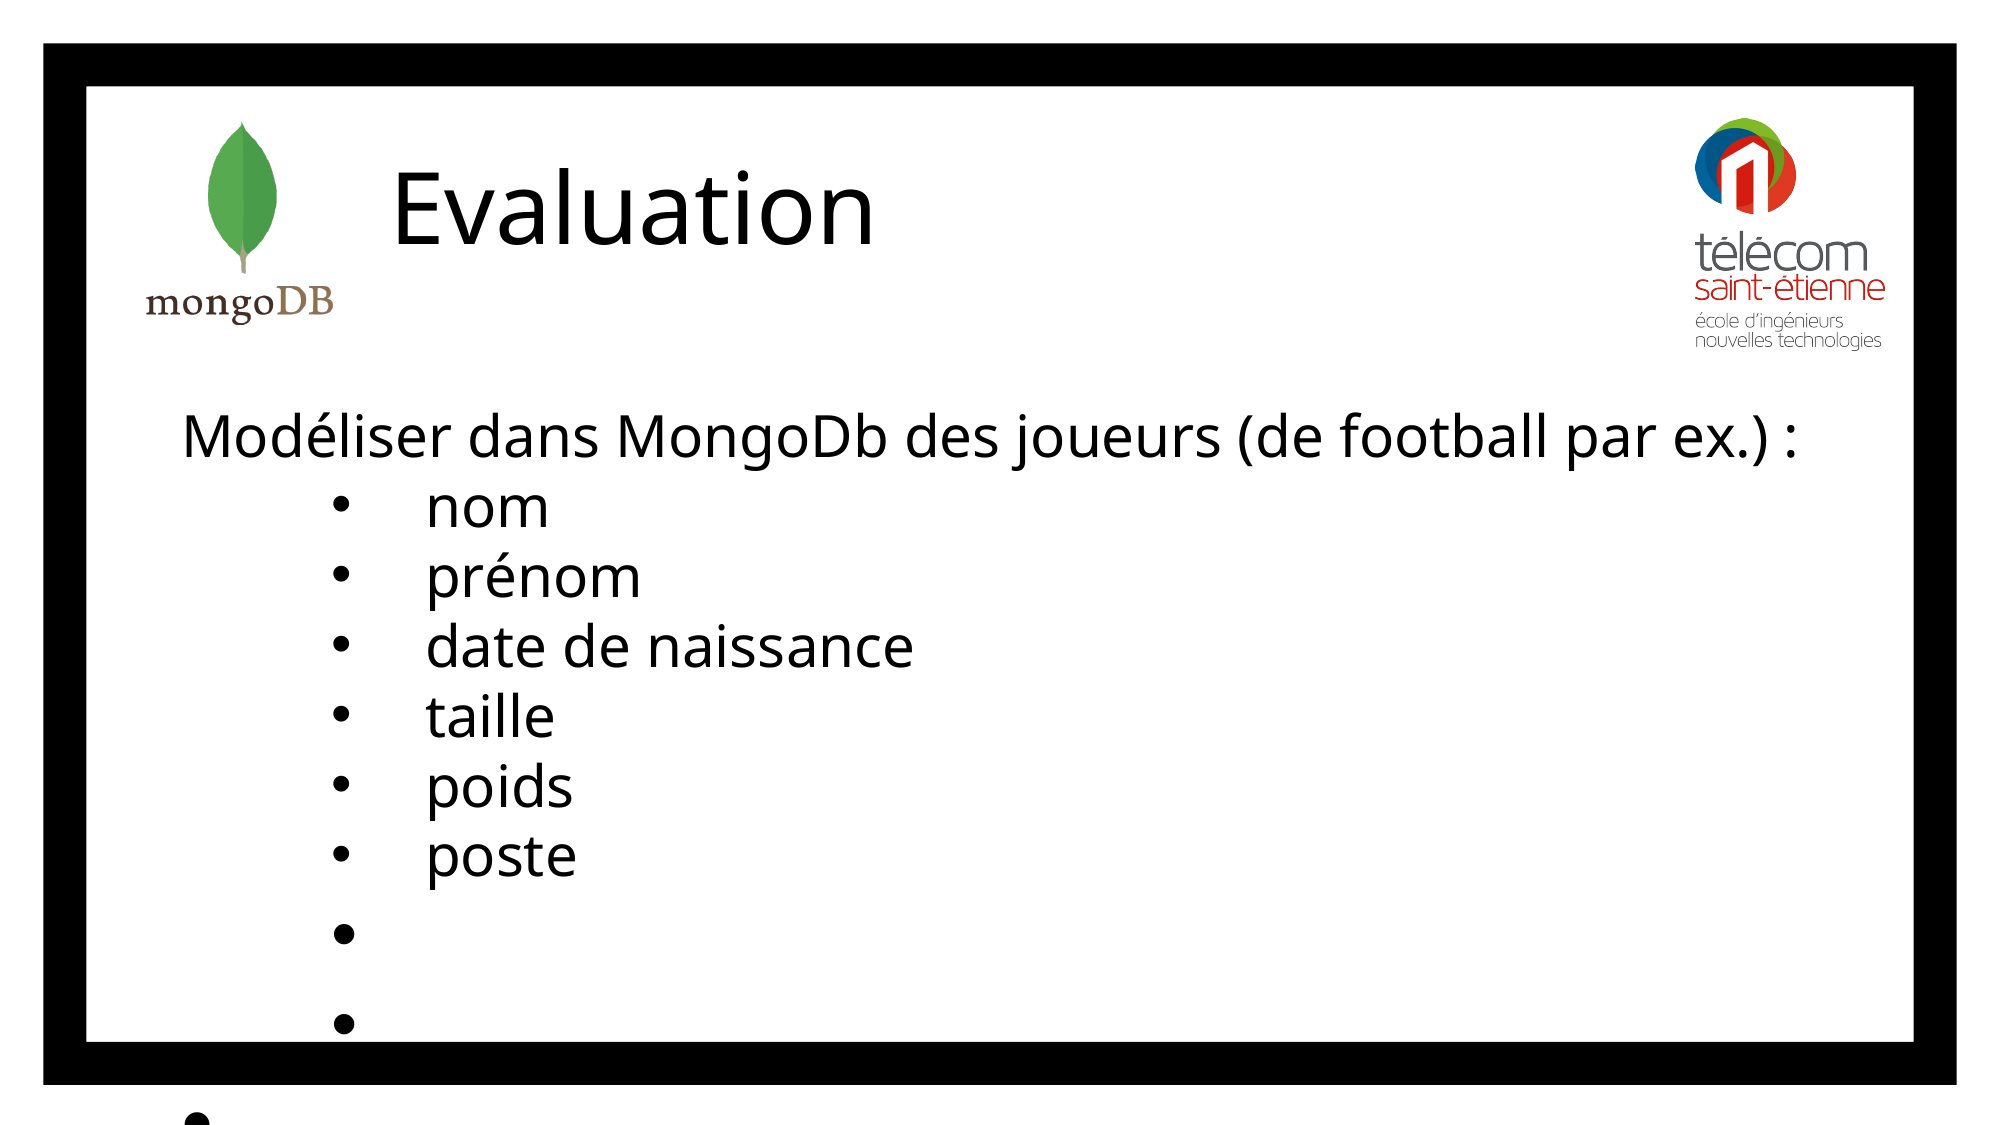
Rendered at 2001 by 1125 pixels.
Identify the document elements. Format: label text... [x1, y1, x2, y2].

picture [1695, 118, 1885, 351]
picture [145, 121, 333, 325]
text_box Modéliser dans MongoDb des joueurs (de football par ex.) : nom prénom date de naissance taille poids poste [166, 391, 1849, 1125]
title Evaluation [369, 138, 1849, 304]
picture [1715, 134, 1730, 138]
